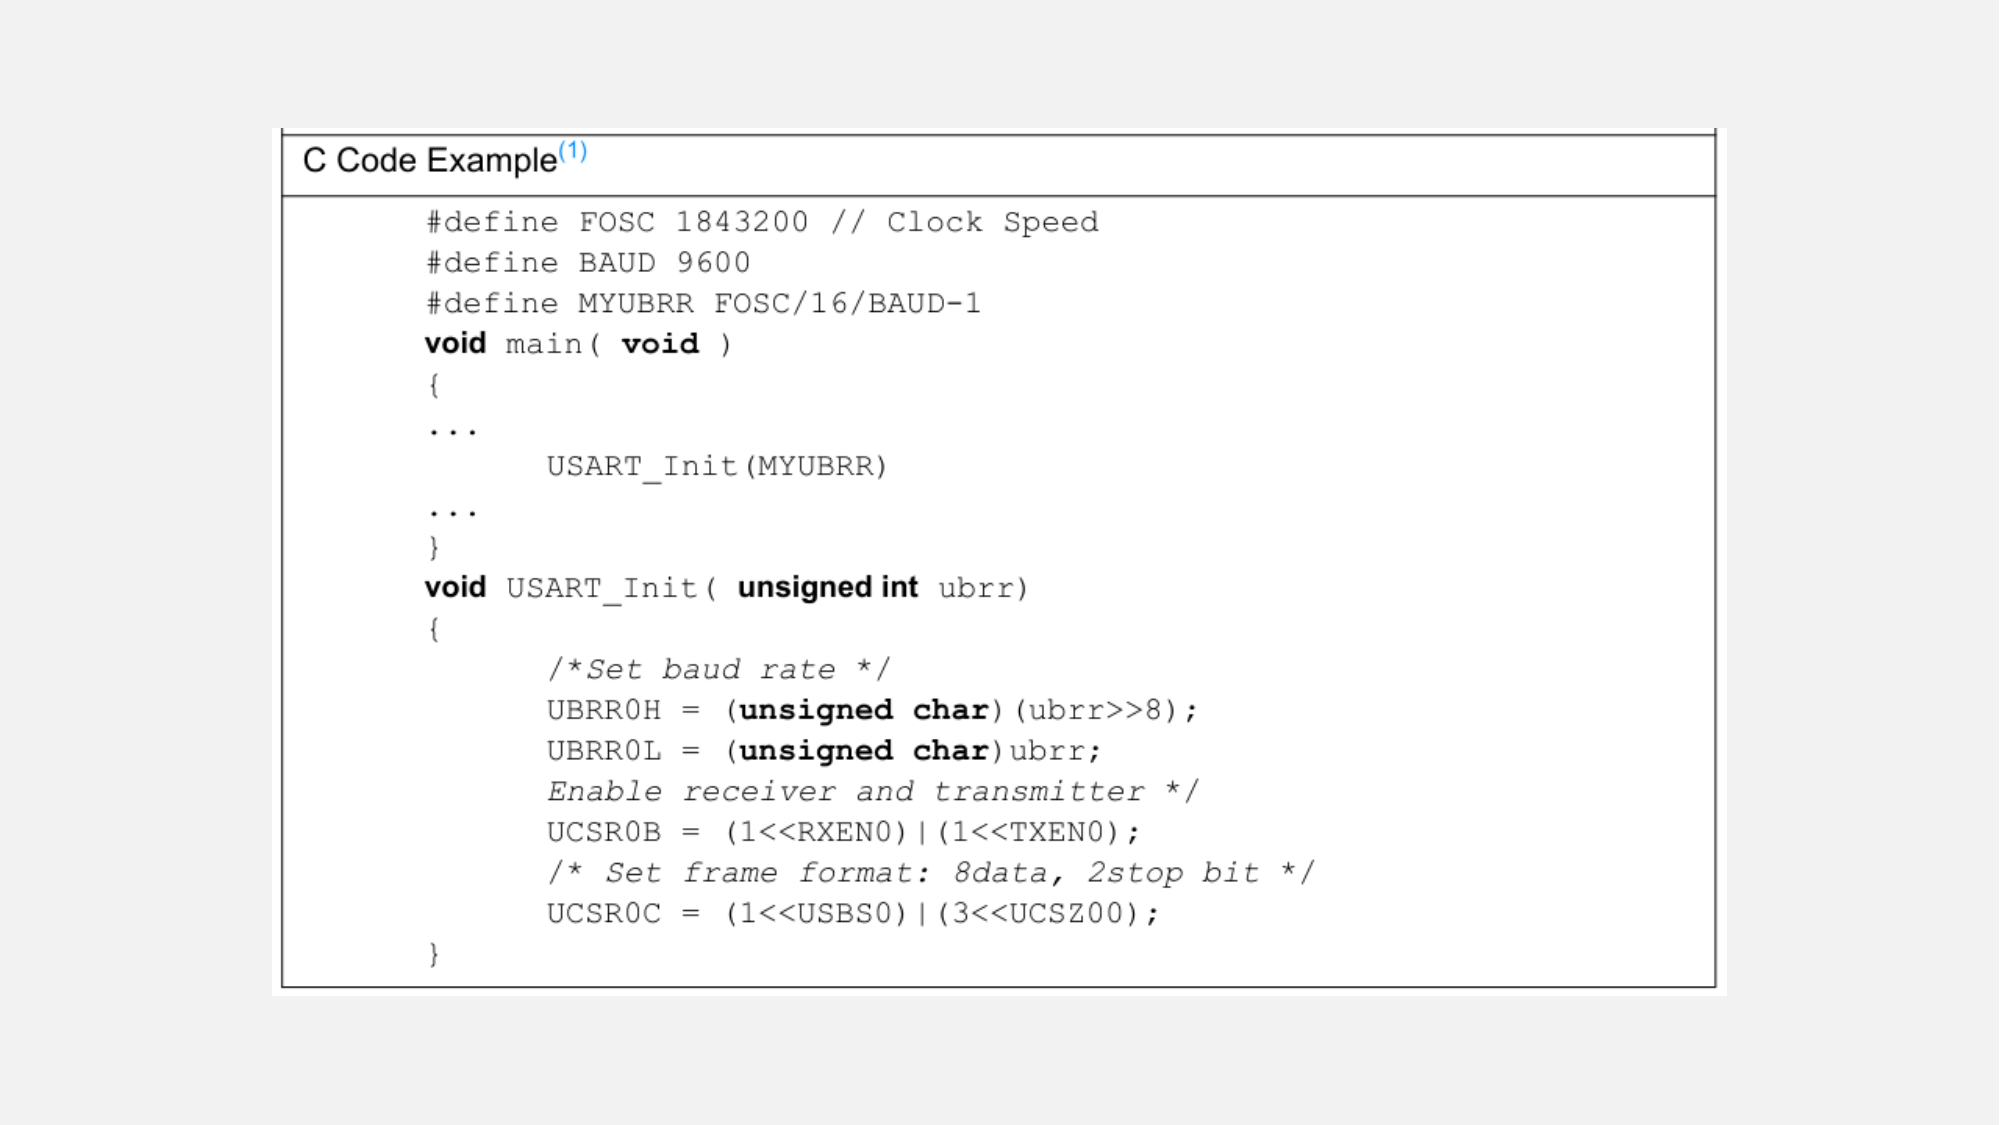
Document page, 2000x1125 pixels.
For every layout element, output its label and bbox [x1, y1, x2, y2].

picture [272, 128, 1727, 997]
